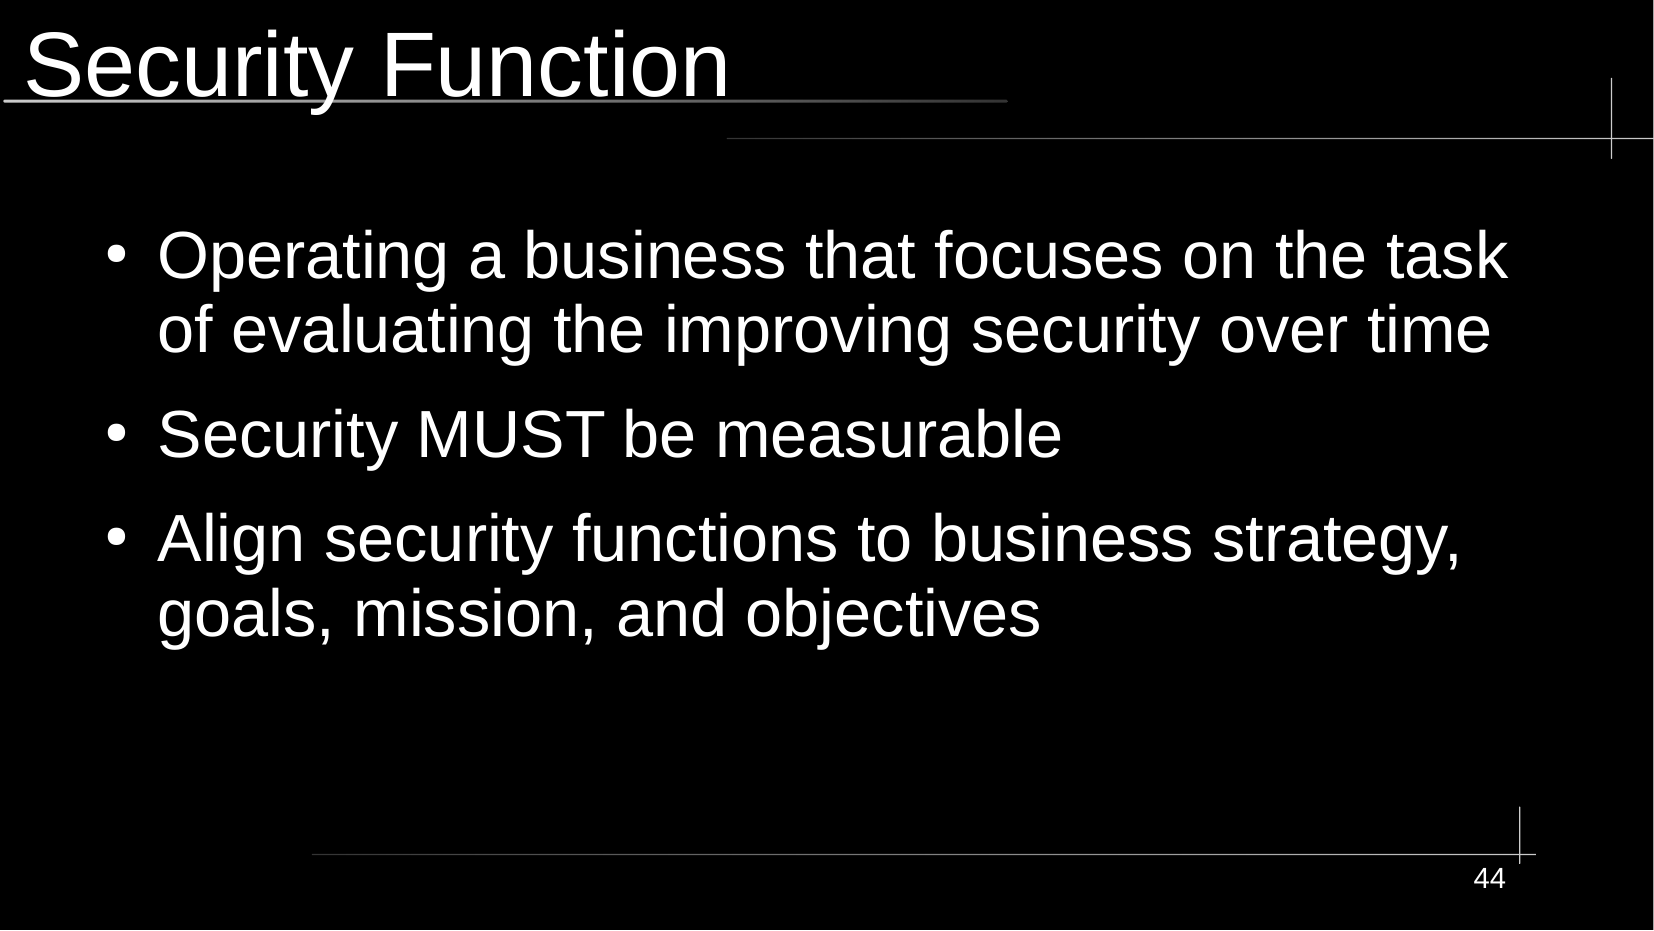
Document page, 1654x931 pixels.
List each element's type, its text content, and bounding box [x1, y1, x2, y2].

title Security Function [23, 11, 1589, 119]
list Operating a business that focuses on the task of evaluating the improving security over time Security MUST be measurable Align security functions to business strategy, goals, mission, and objectives [86, 217, 1576, 901]
